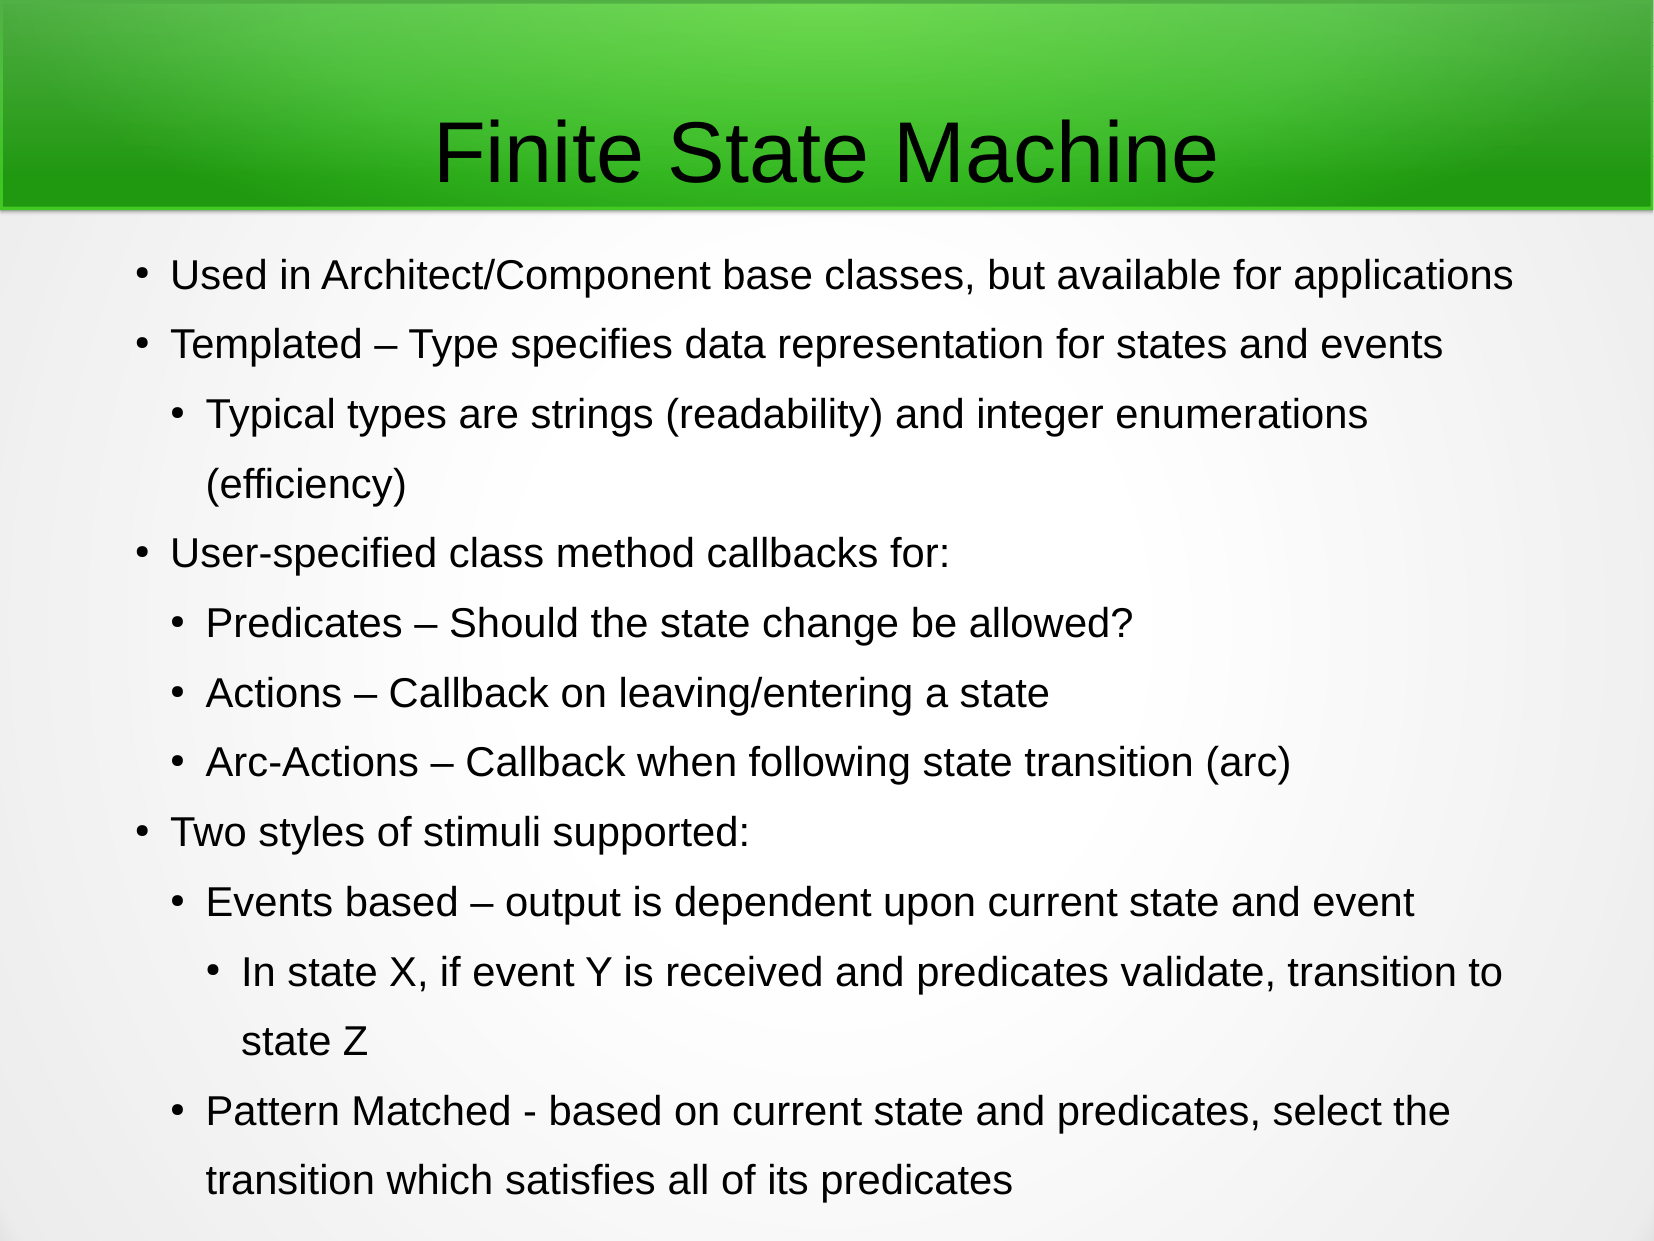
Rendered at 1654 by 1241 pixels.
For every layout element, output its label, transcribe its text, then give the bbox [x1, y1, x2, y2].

title Finite State Machine [82, 49, 1571, 257]
text_box Used in Architect/Component base classes, but available for applications Templated – Type specifies data representation for states and events Typical types are strings (readability) and integer enumerations (efficiency) User-specified class method callbacks for: Predicates – Should the state change be allowed? Actions – Callback on leaving/entering a state Arc-Actions – Callback when following state transition (arc) Two styles of stimuli supported: Events based – output is dependent upon current state and event In state X, if event Y is received and predicates validate, transition to state Z Pattern Matched - based on current state and predicates, select the transition which satisfies all of its predicates [120, 220, 1531, 1241]
